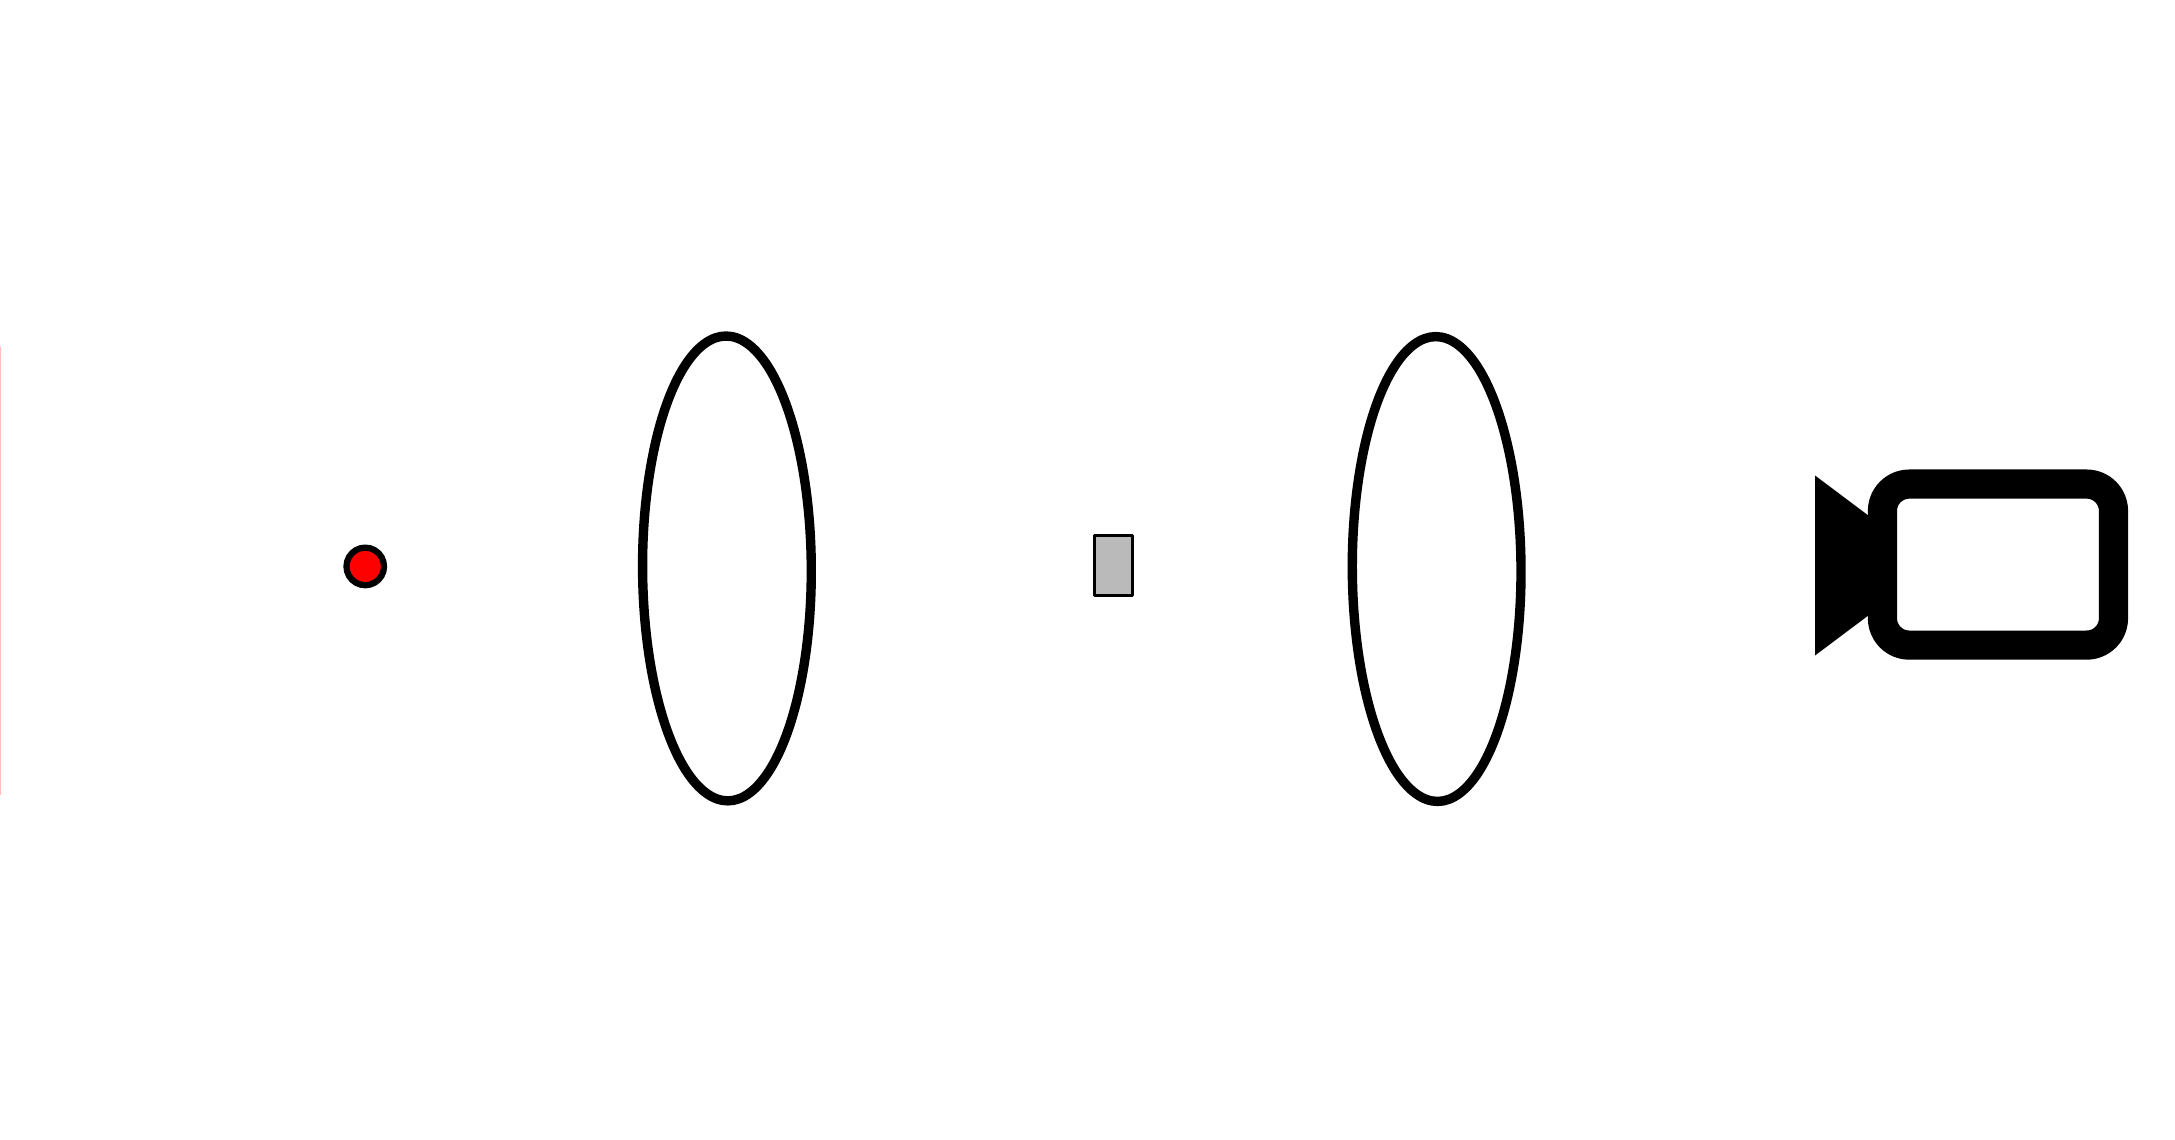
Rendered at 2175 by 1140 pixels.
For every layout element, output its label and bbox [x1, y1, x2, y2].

text_box [1352, 336, 1522, 802]
text_box [1094, 535, 1133, 596]
text_box [642, 336, 812, 801]
text_box [1815, 475, 1876, 656]
text_box [346, 547, 385, 586]
text_box [1882, 484, 2114, 646]
